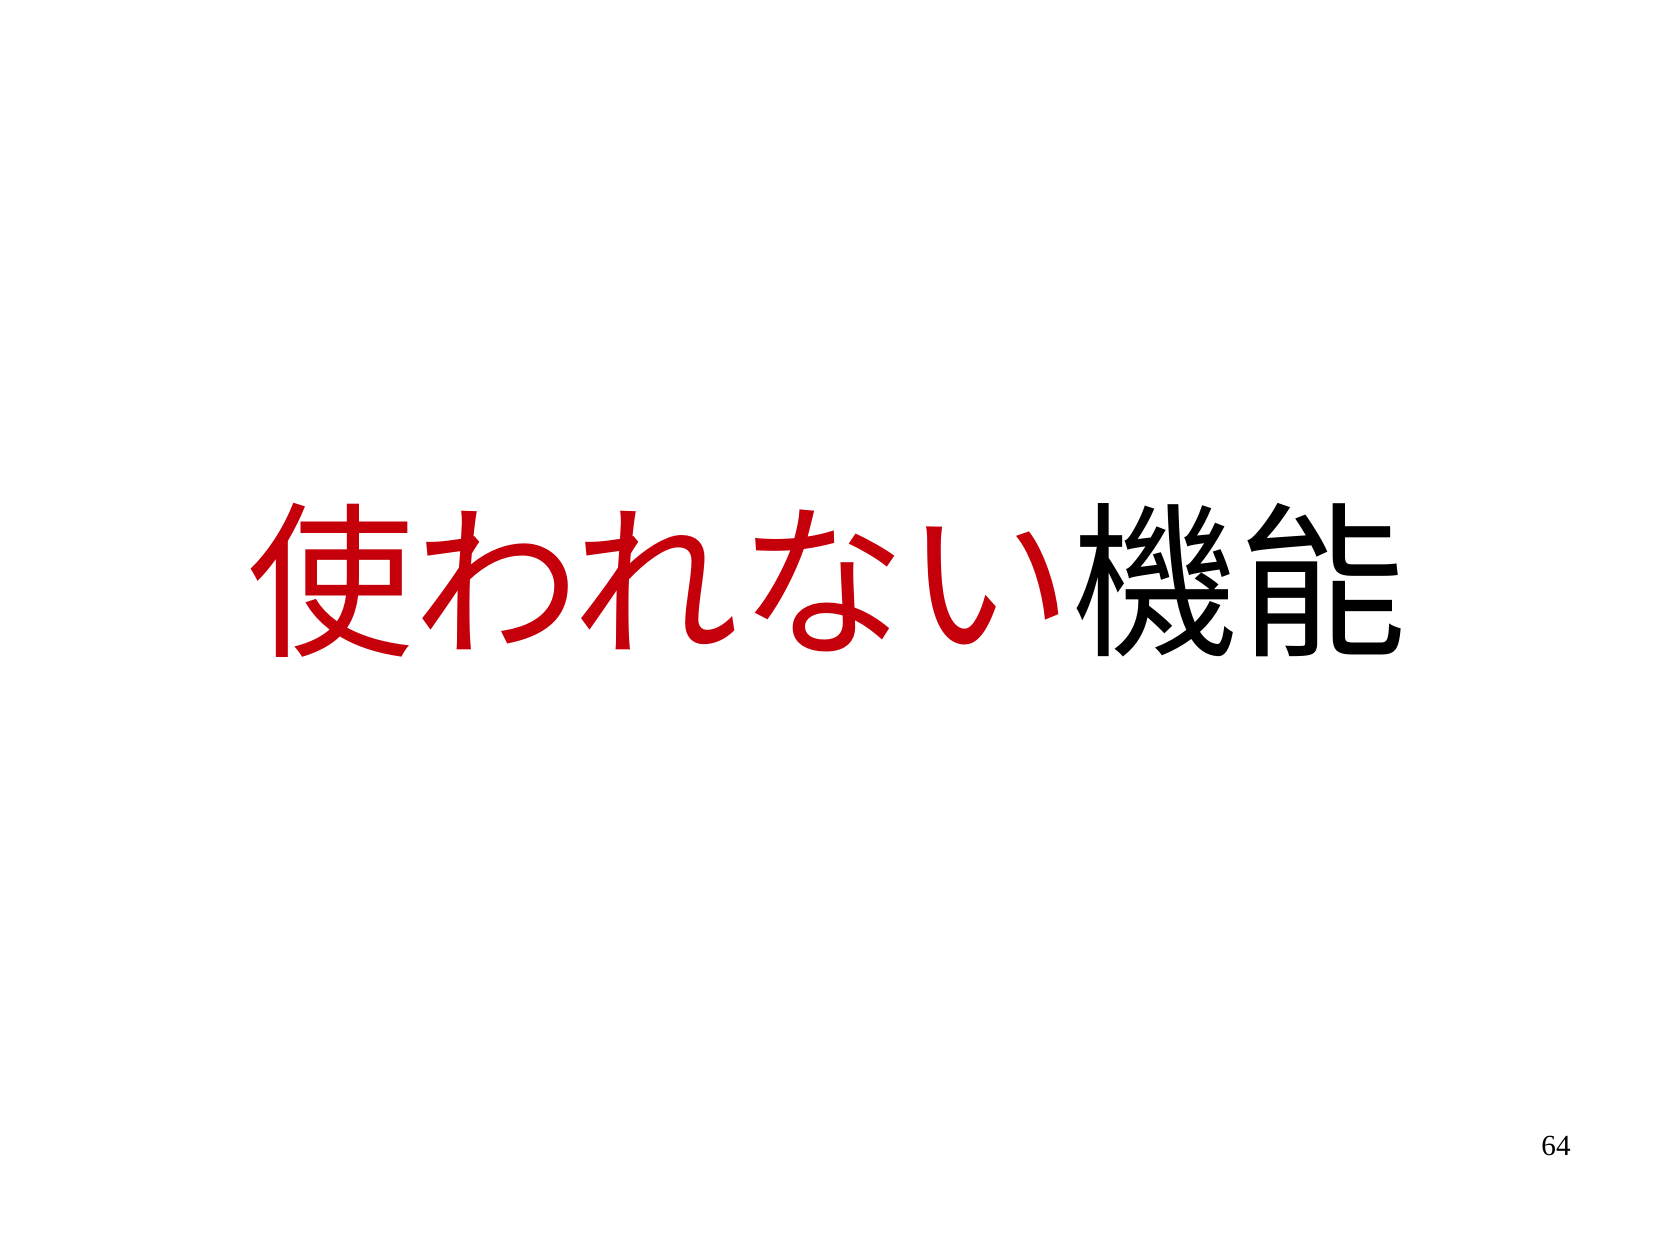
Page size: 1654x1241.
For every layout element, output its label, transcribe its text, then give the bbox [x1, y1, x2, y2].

subtitle 使われない機能 [82, 56, 1571, 1102]
